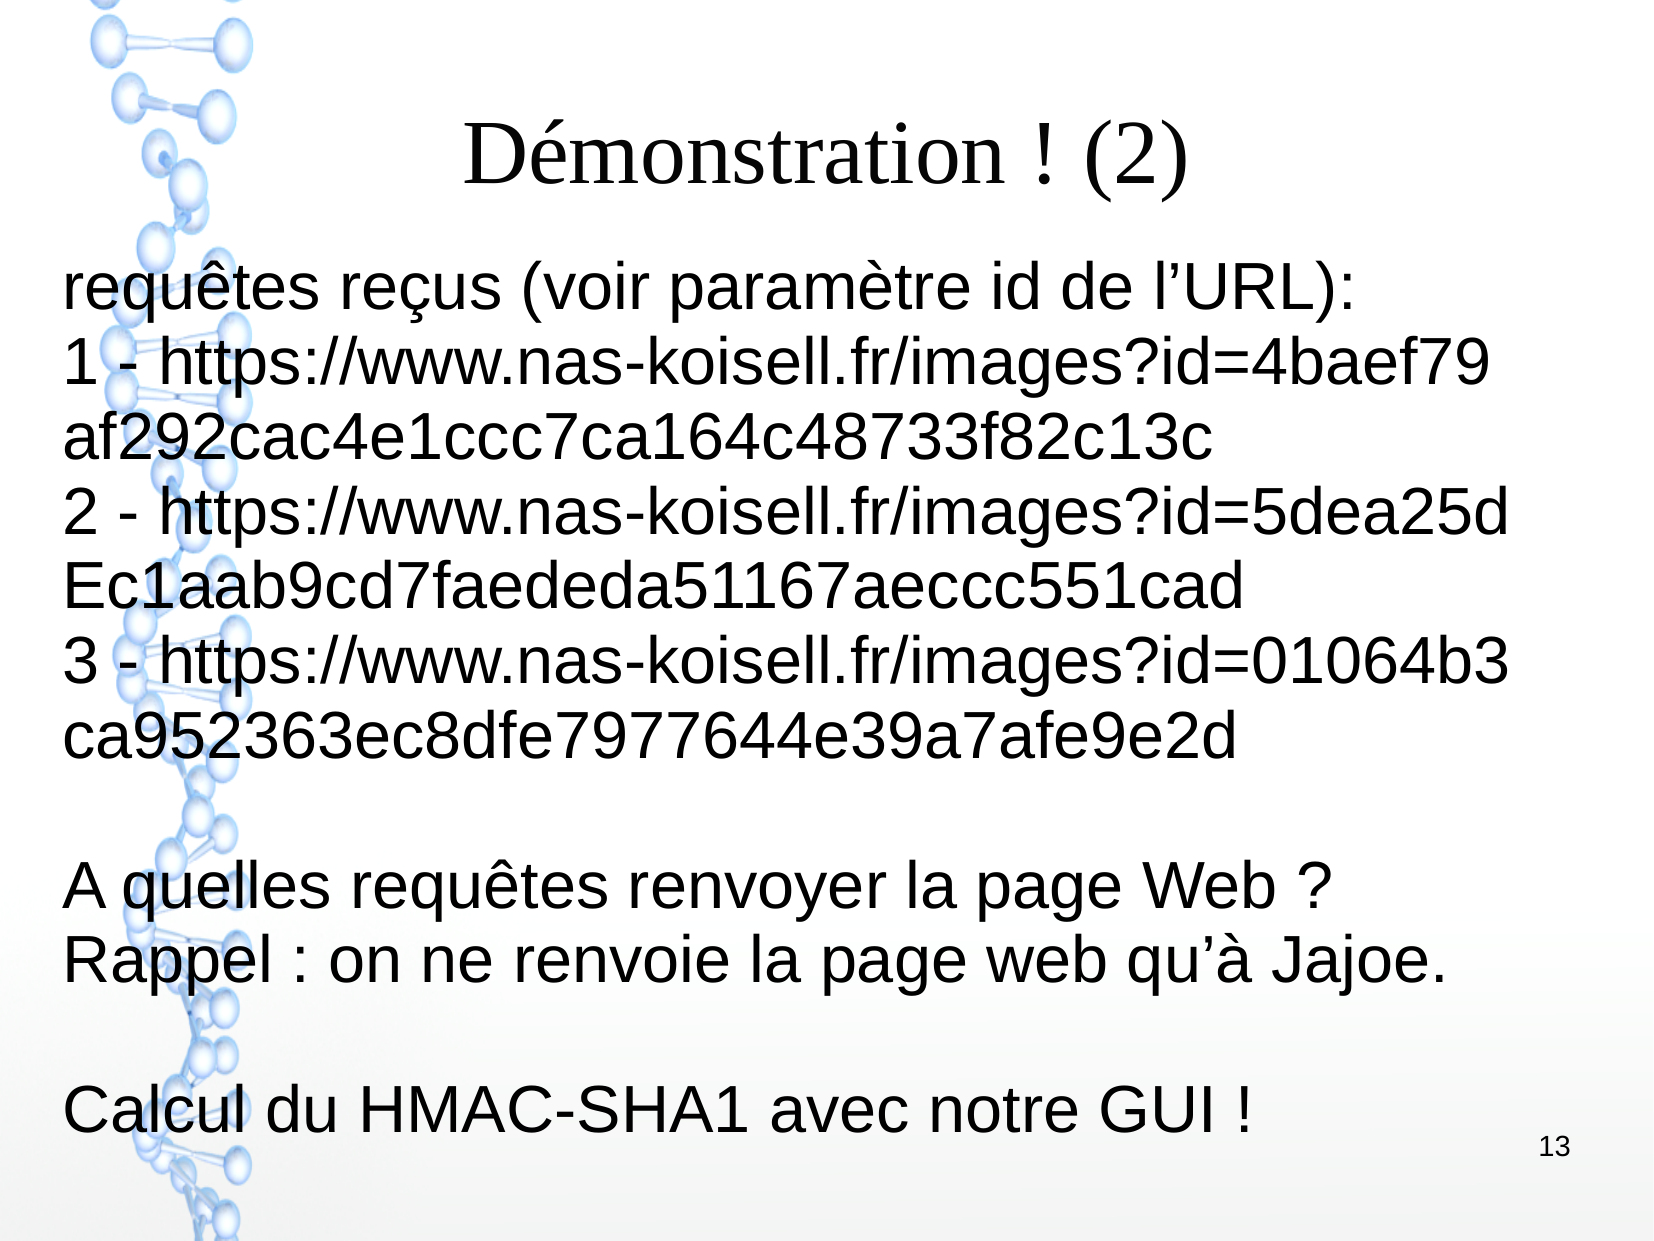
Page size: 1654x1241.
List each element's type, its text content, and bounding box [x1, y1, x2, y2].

title Démonstration ! (2) [82, 49, 1571, 242]
picture [0, 0, 1654, 1241]
text_box requêtes reçus (voir paramètre id de l’URL): 1 - https://www.nas-koisell.fr/images?id=4baef79 af292cac4e1ccc7ca164c48733f82c13c 2 - https://www.nas-koisell.fr/images?id=5dea25d Ec1aab9cd7faededa51167aeccc551cad 3 - https://www.nas-koisell.fr/images?id=01064b3 ca952363ec8dfe7977644e39a7afe9e2d A quelles requêtes renvoyer la page Web ? Rappel : on ne renvoie la page web qu’à Jajoe. Calcul du HMAC-SHA1 avec notre GUI ! [47, 242, 1650, 1229]
